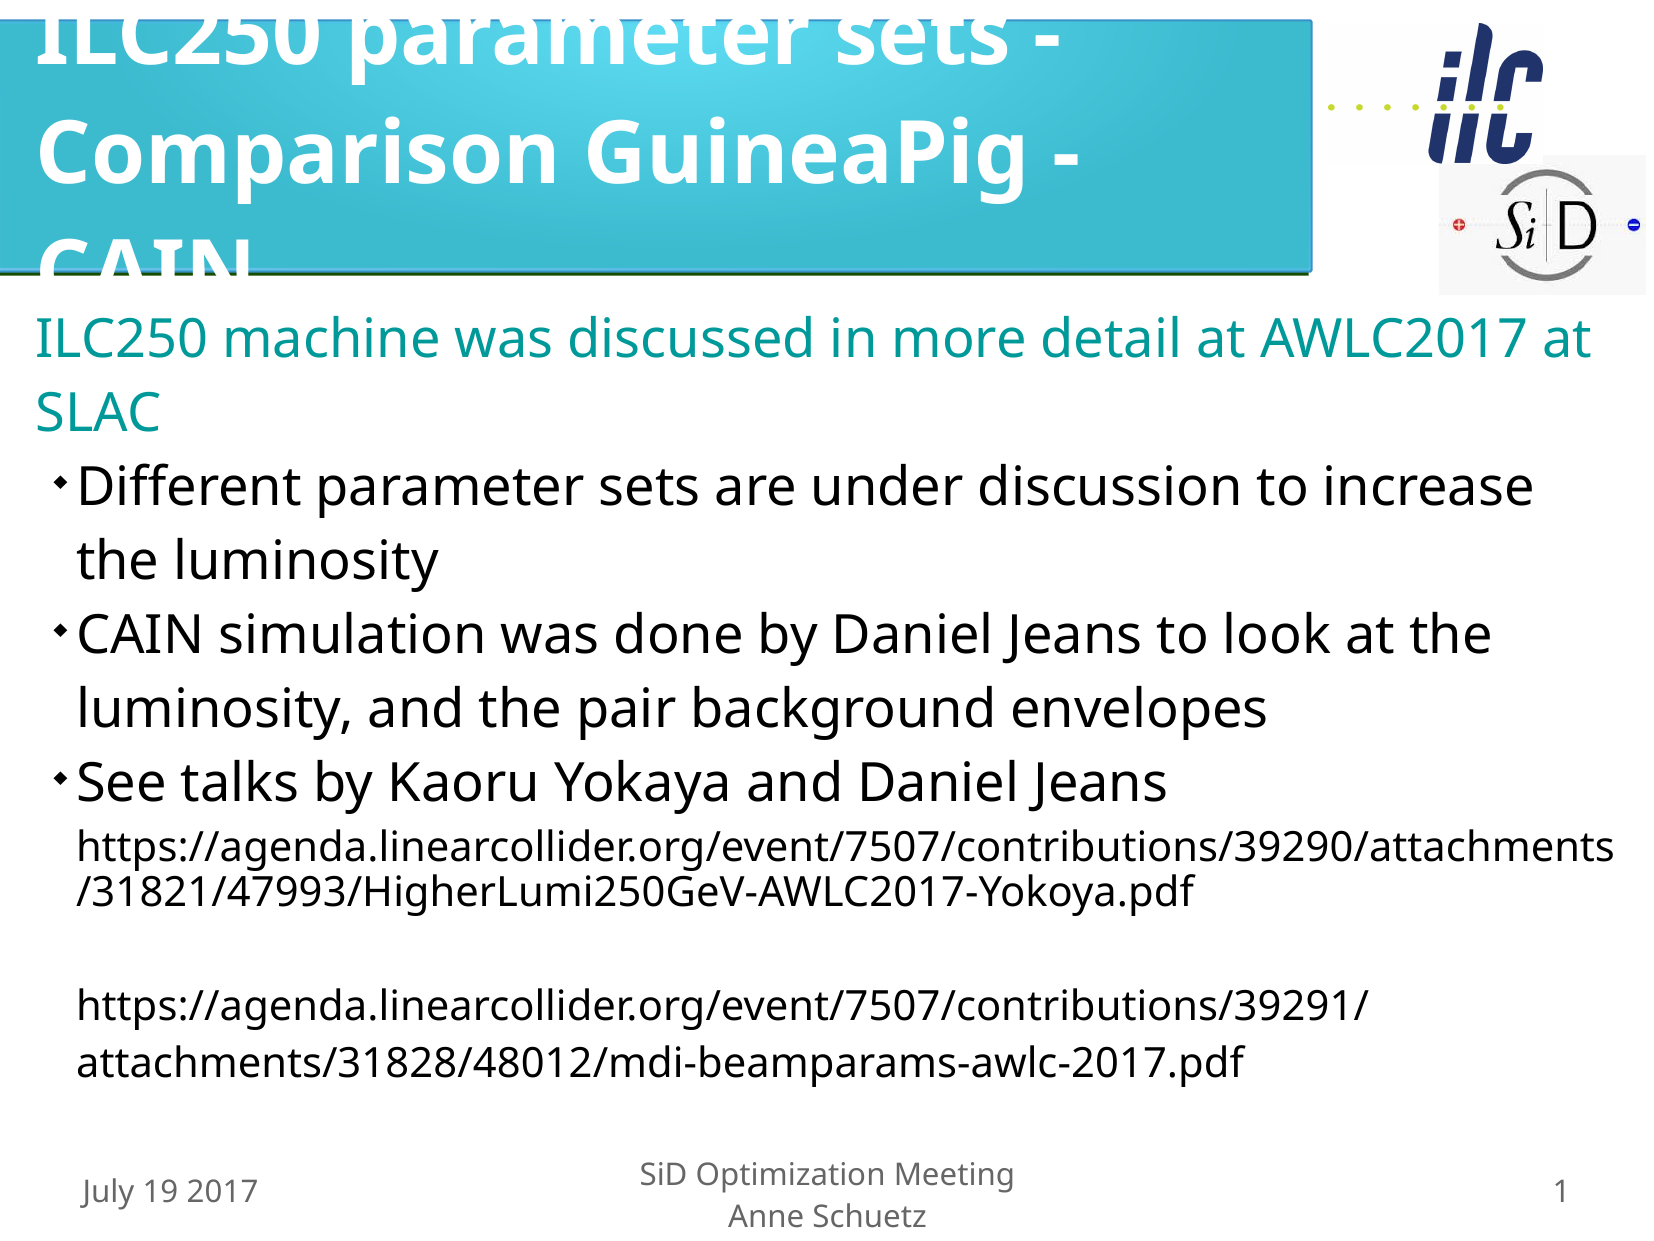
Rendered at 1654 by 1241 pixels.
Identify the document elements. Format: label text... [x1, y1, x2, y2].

title ILC250 parameter sets - Comparison GuineaPig - CAIN [35, 23, 1235, 276]
subtitle ILC250 machine was discussed in more detail at AWLC2017 at SLAC Different parameter sets are under discussion to increase the luminosity CAIN simulation was done by Daniel Jeans to look at the luminosity, and the pair background envelopes See talks by Kaoru Yokaya and Daniel Jeans https://agenda.linearcollider.org/event/7507/contributions/39290/attachments/31821/47993/HigherLumi250GeV-AWLC2017-Yokoya.pdf https://agenda.linearcollider.org/event/7507/contributions/39291/attachments/31828/48012/mdi-beamparams-awlc-2017.pdf [35, 299, 1619, 1185]
picture [1328, 23, 1646, 295]
